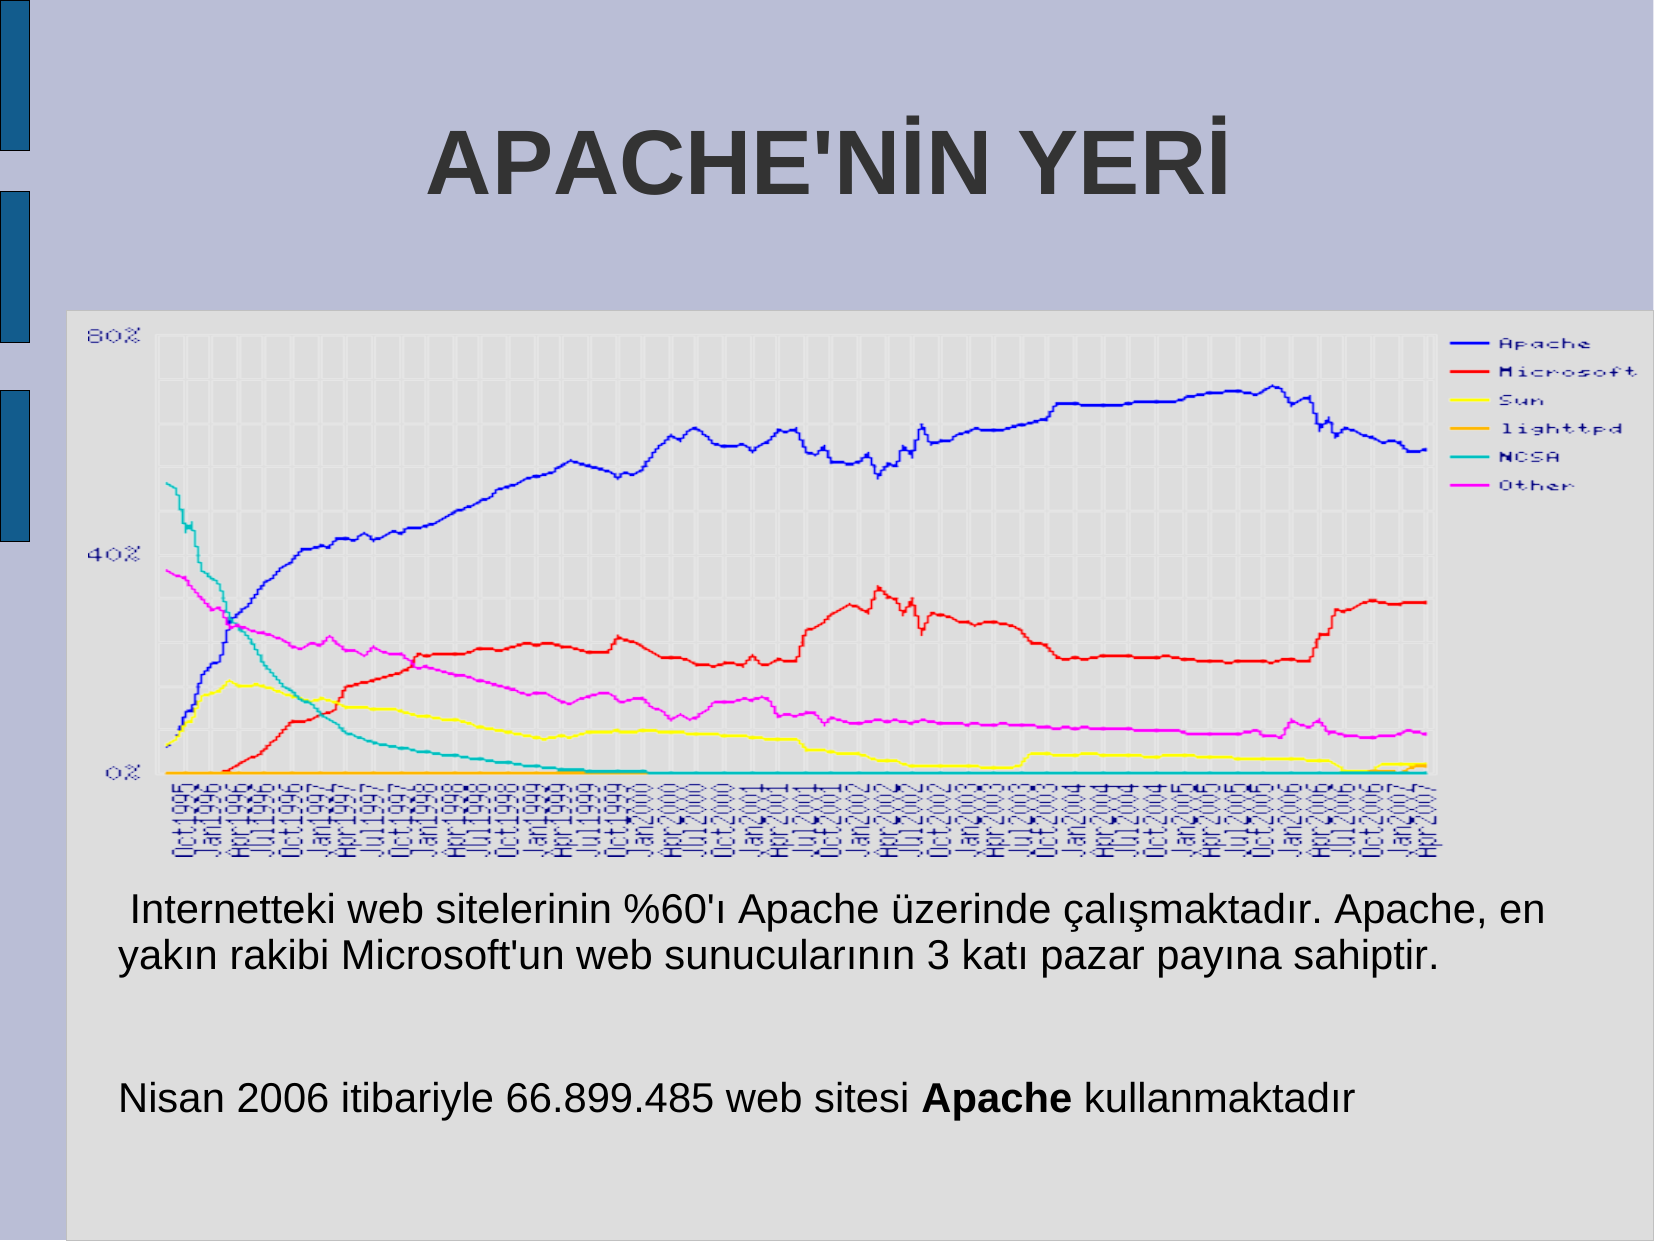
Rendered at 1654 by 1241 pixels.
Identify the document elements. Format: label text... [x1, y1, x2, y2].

title APACHE'NİN YERİ [123, 59, 1536, 267]
picture [88, 324, 1654, 857]
text_box Internetteki web sitelerinin %60'ı Apache üzerinde çalışmaktadır. Apache, en yakın rakibi Microsoft'un web sunucularının 3 katı pazar payına sahiptir. Nisan 2006 itibariyle 66.899.485 web sitesi Apache kullanmaktadır [118, 885, 1625, 1241]
